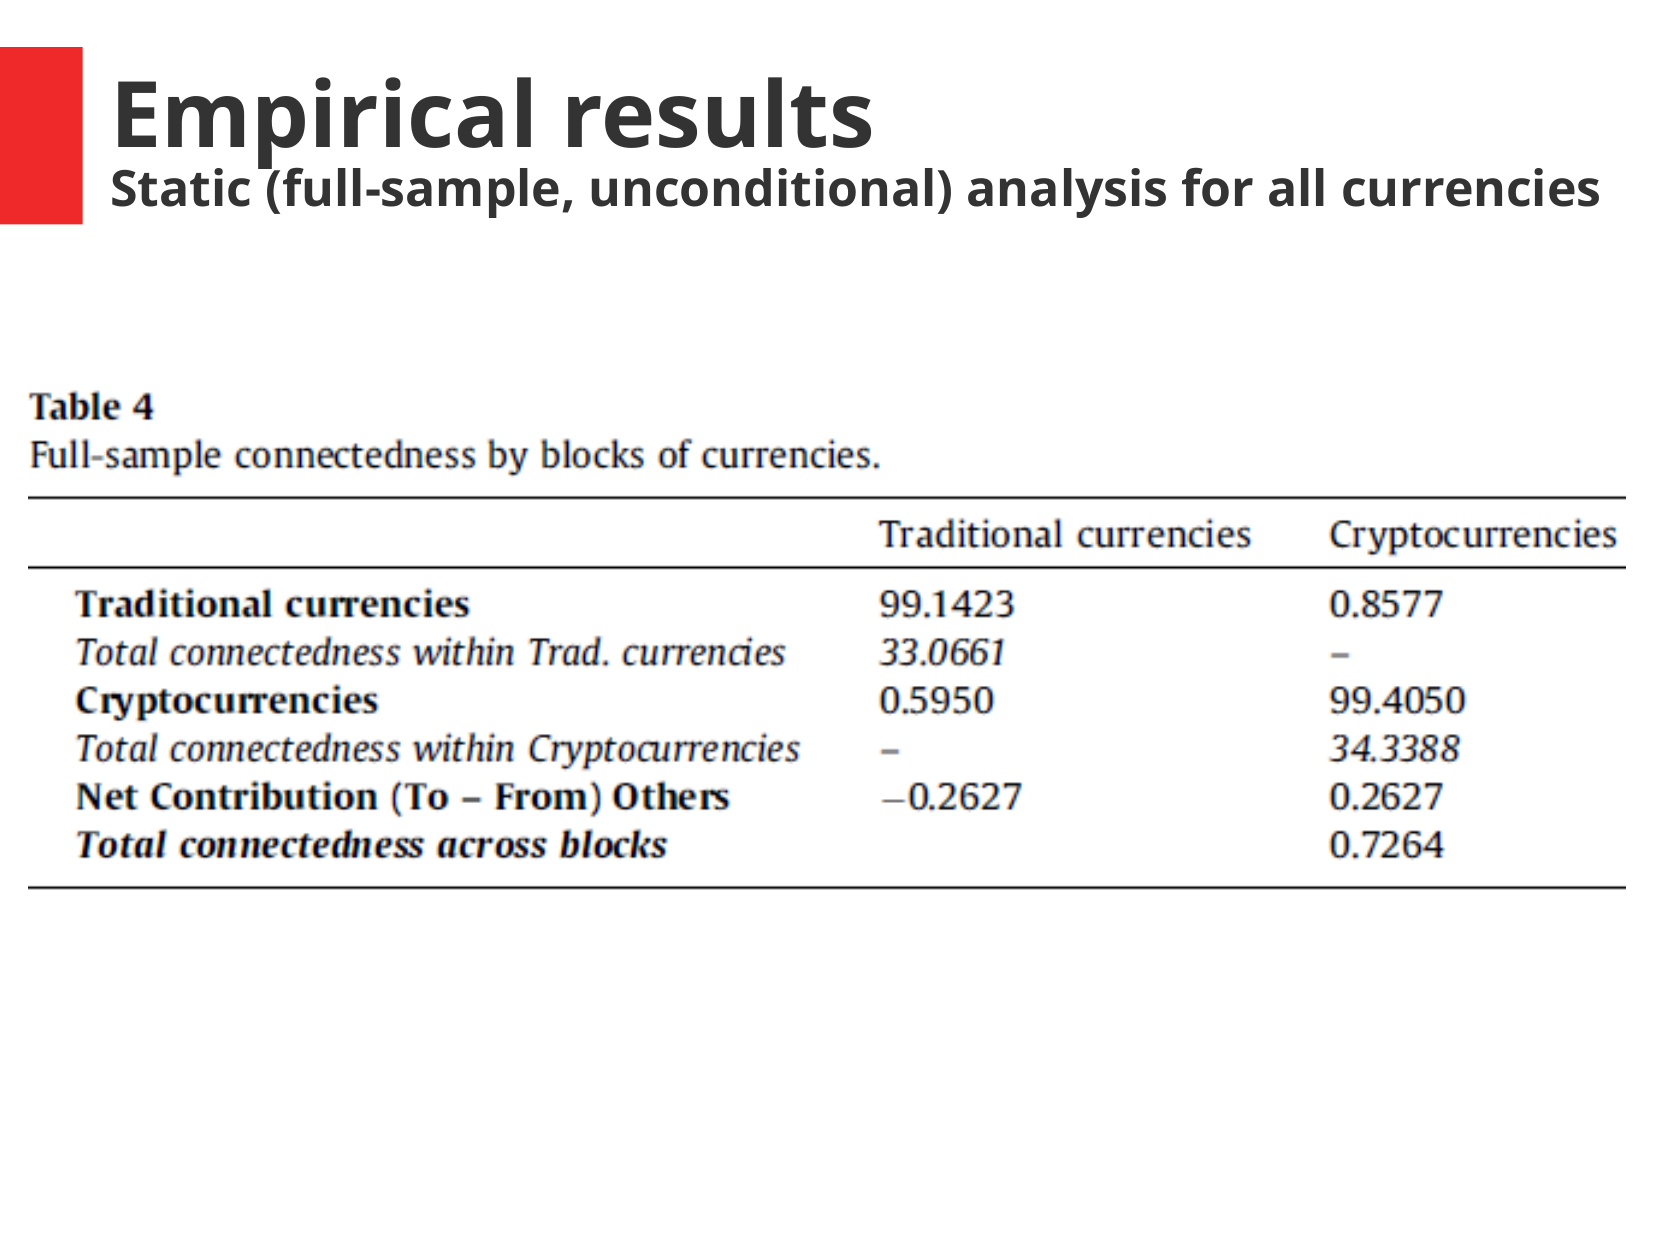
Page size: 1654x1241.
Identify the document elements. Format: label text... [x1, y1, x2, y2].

text_box Static (full-sample, unconditional) analysis for all currencies [95, 175, 1642, 225]
picture [28, 348, 1626, 892]
text_box Empirical results [95, 48, 1642, 175]
